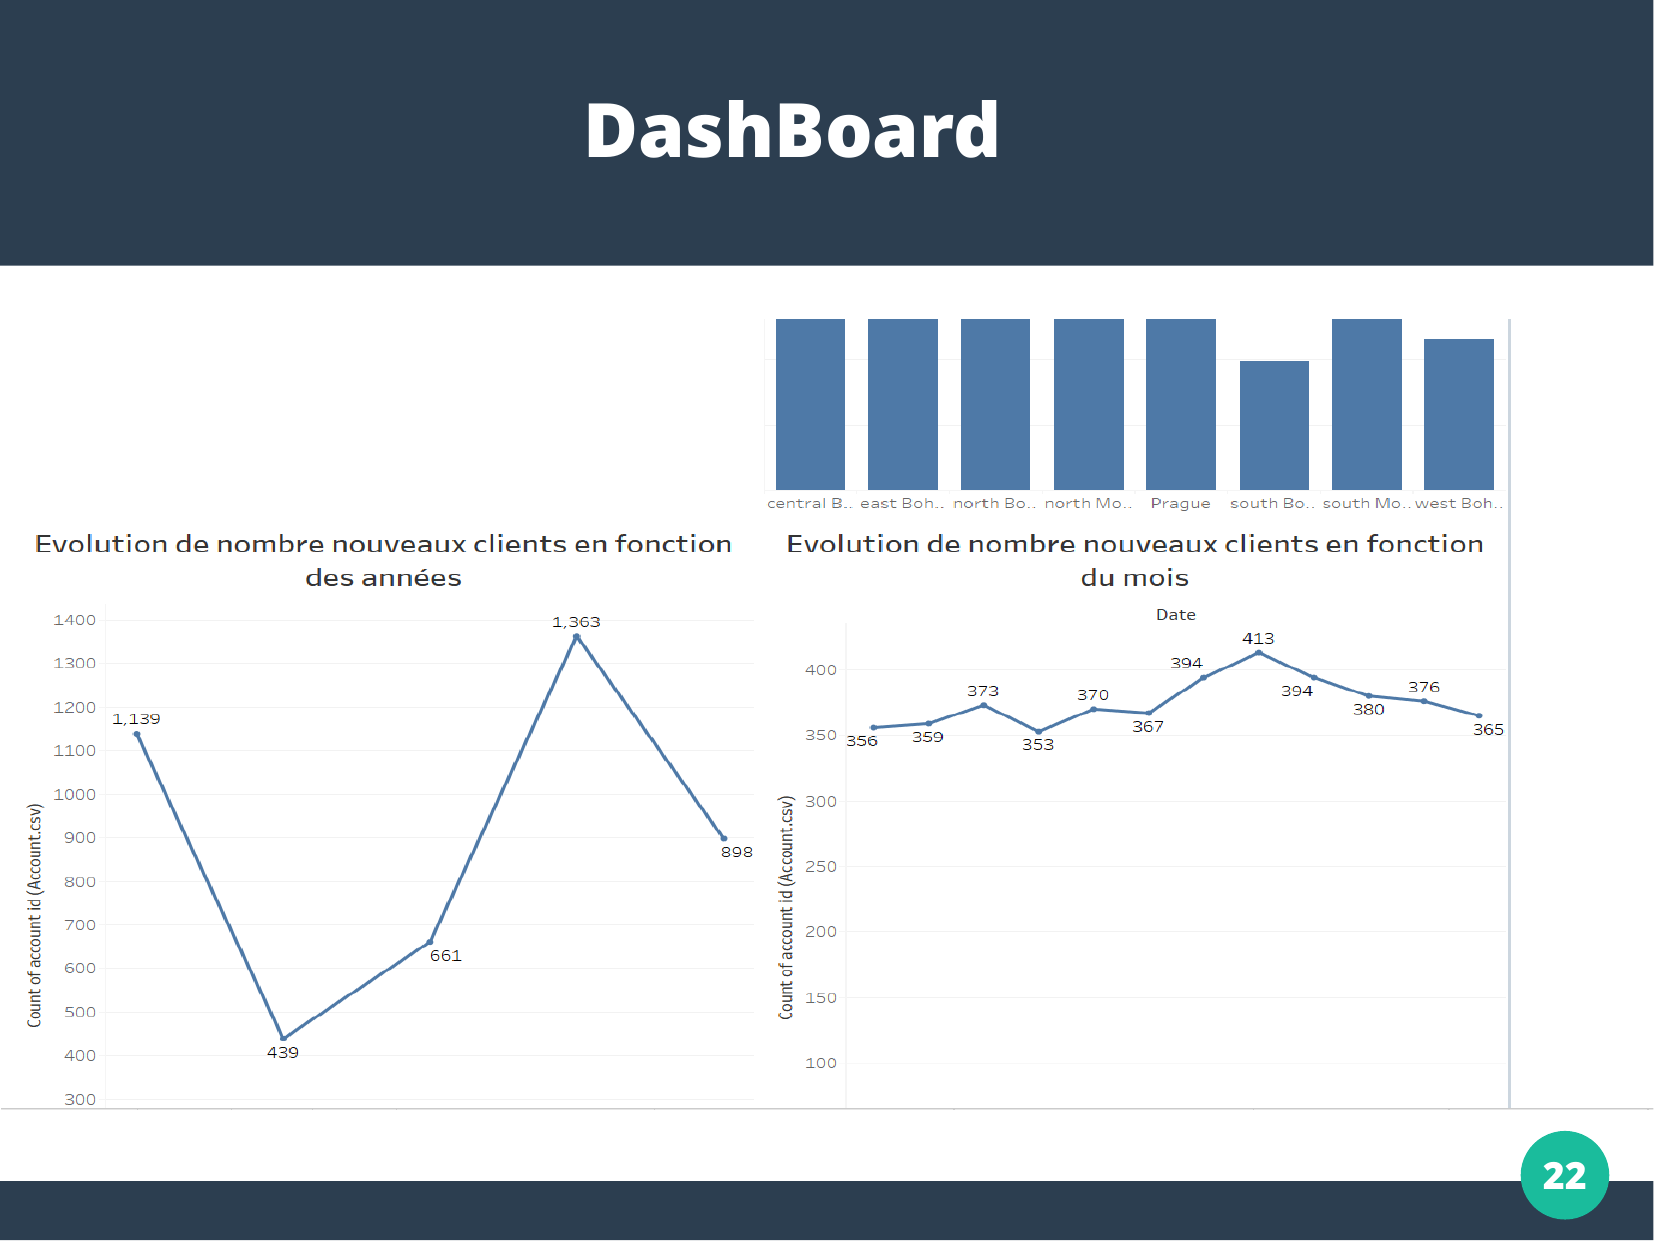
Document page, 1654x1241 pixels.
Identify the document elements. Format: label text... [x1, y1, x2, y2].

picture [1, 319, 1654, 1111]
title DashBoard [59, 49, 1595, 207]
